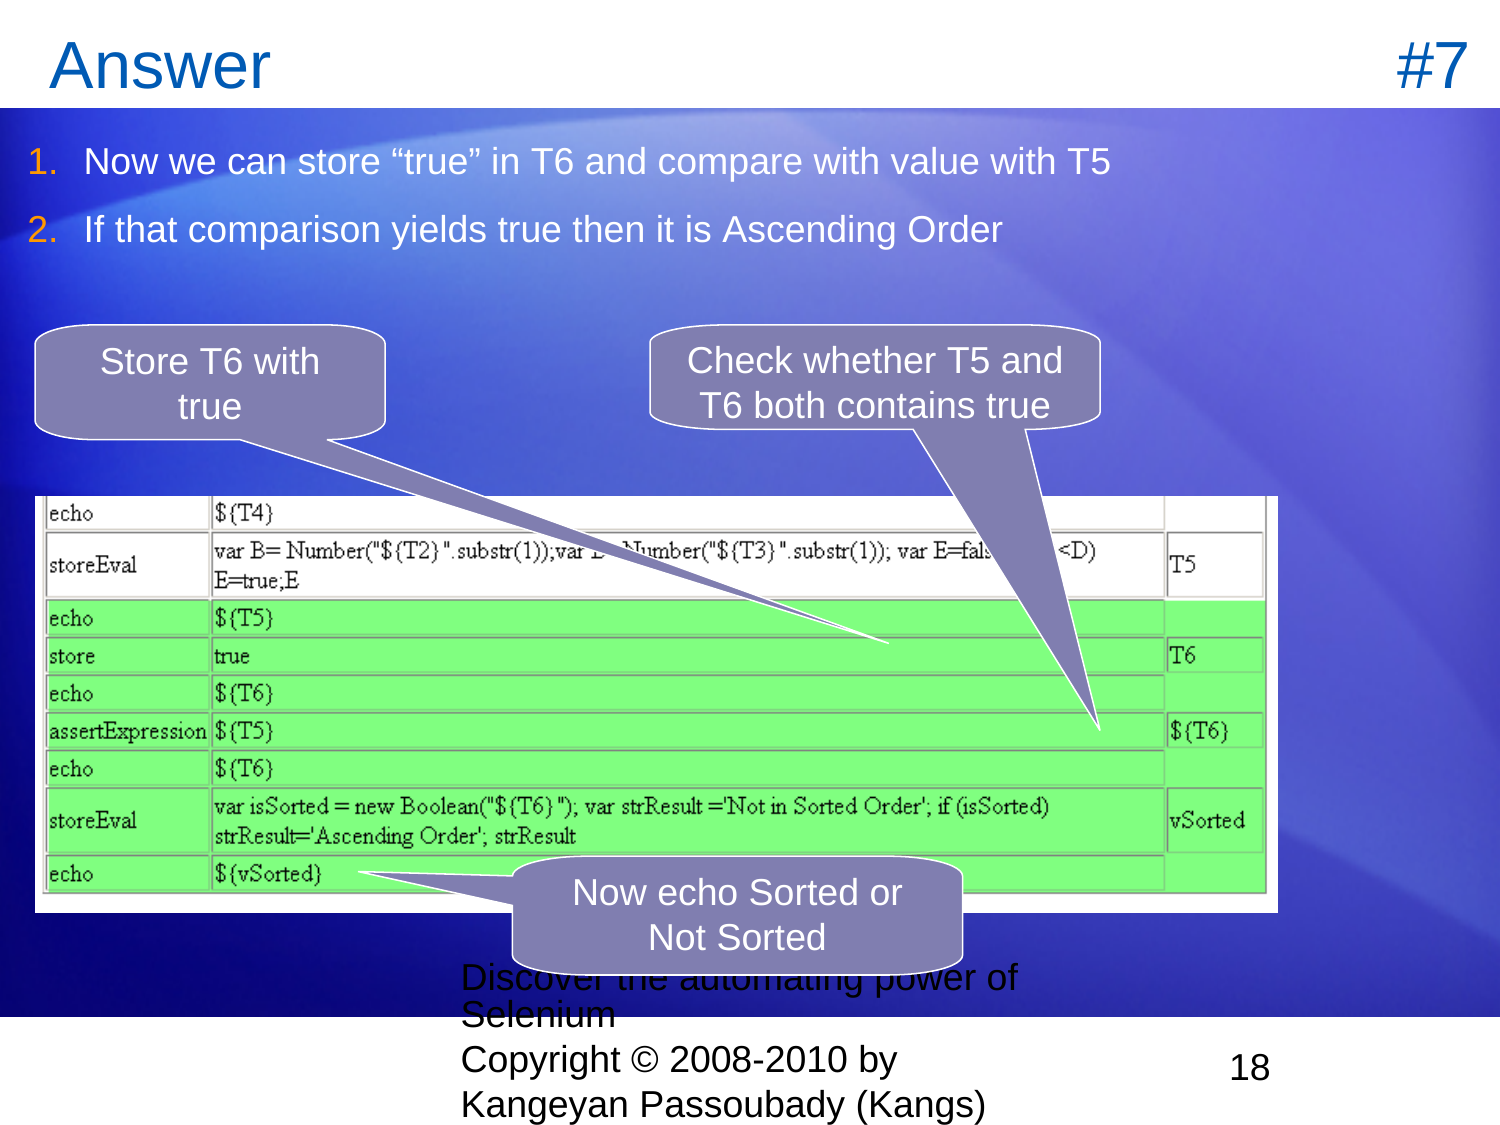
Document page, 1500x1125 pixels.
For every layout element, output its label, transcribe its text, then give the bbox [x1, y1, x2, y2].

text_box Check whether T5 and T6 both contains true [650, 327, 1101, 731]
picture [591, 1009, 599, 1017]
picture [519, 1009, 530, 1015]
text_box Now we can store “true” in T6 and compare with value with T5 If that comparison yields true then it is Ascending Order [12, 129, 1375, 327]
picture [0, 108, 1500, 1017]
text_box Now echo Sorted or Not Sorted [358, 856, 963, 976]
text_box Store T6 with true [35, 327, 889, 644]
picture [541, 1009, 550, 1017]
picture [490, 1009, 501, 1015]
picture [602, 1009, 610, 1017]
title Answer #7 [35, 11, 1500, 112]
